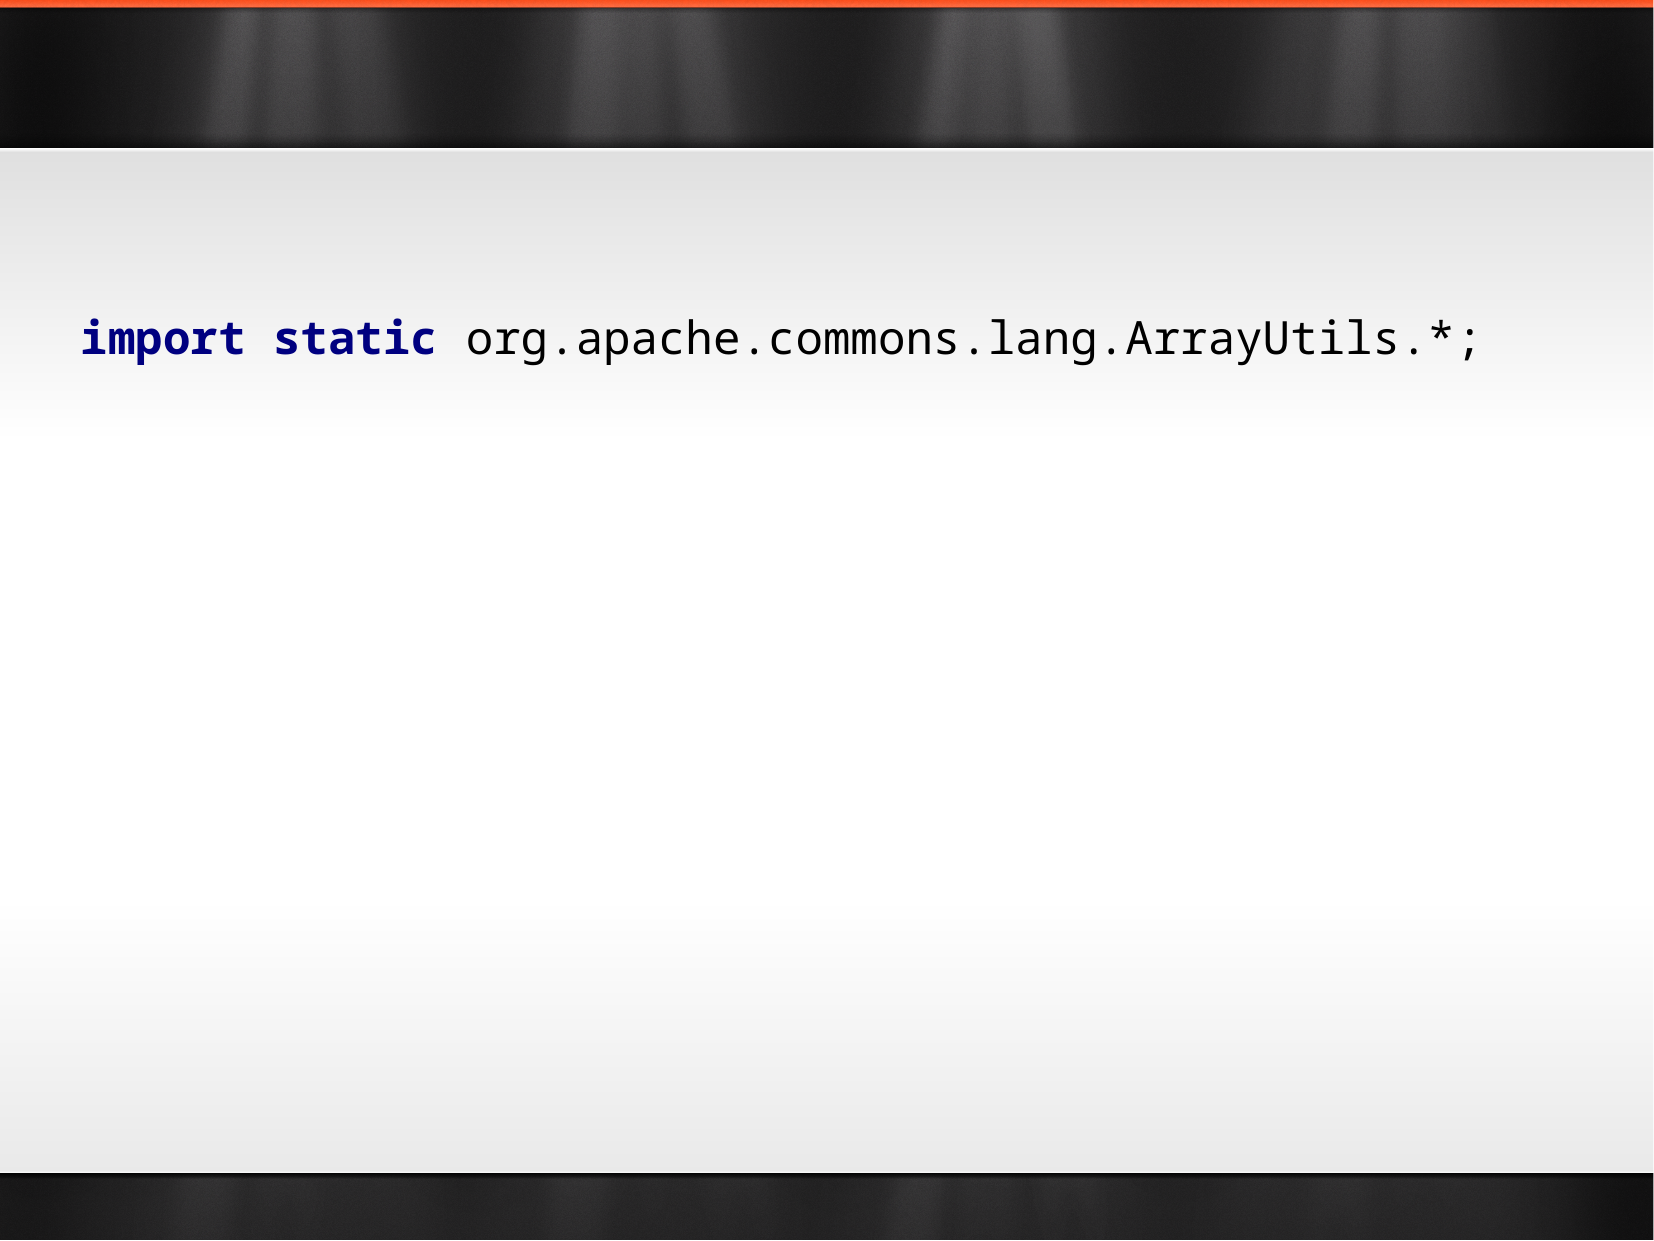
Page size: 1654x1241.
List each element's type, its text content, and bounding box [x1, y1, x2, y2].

picture [0, 0, 1654, 1240]
subtitle import static org.apache.commons.lang.ArrayUtils.*; [80, 305, 1654, 1125]
